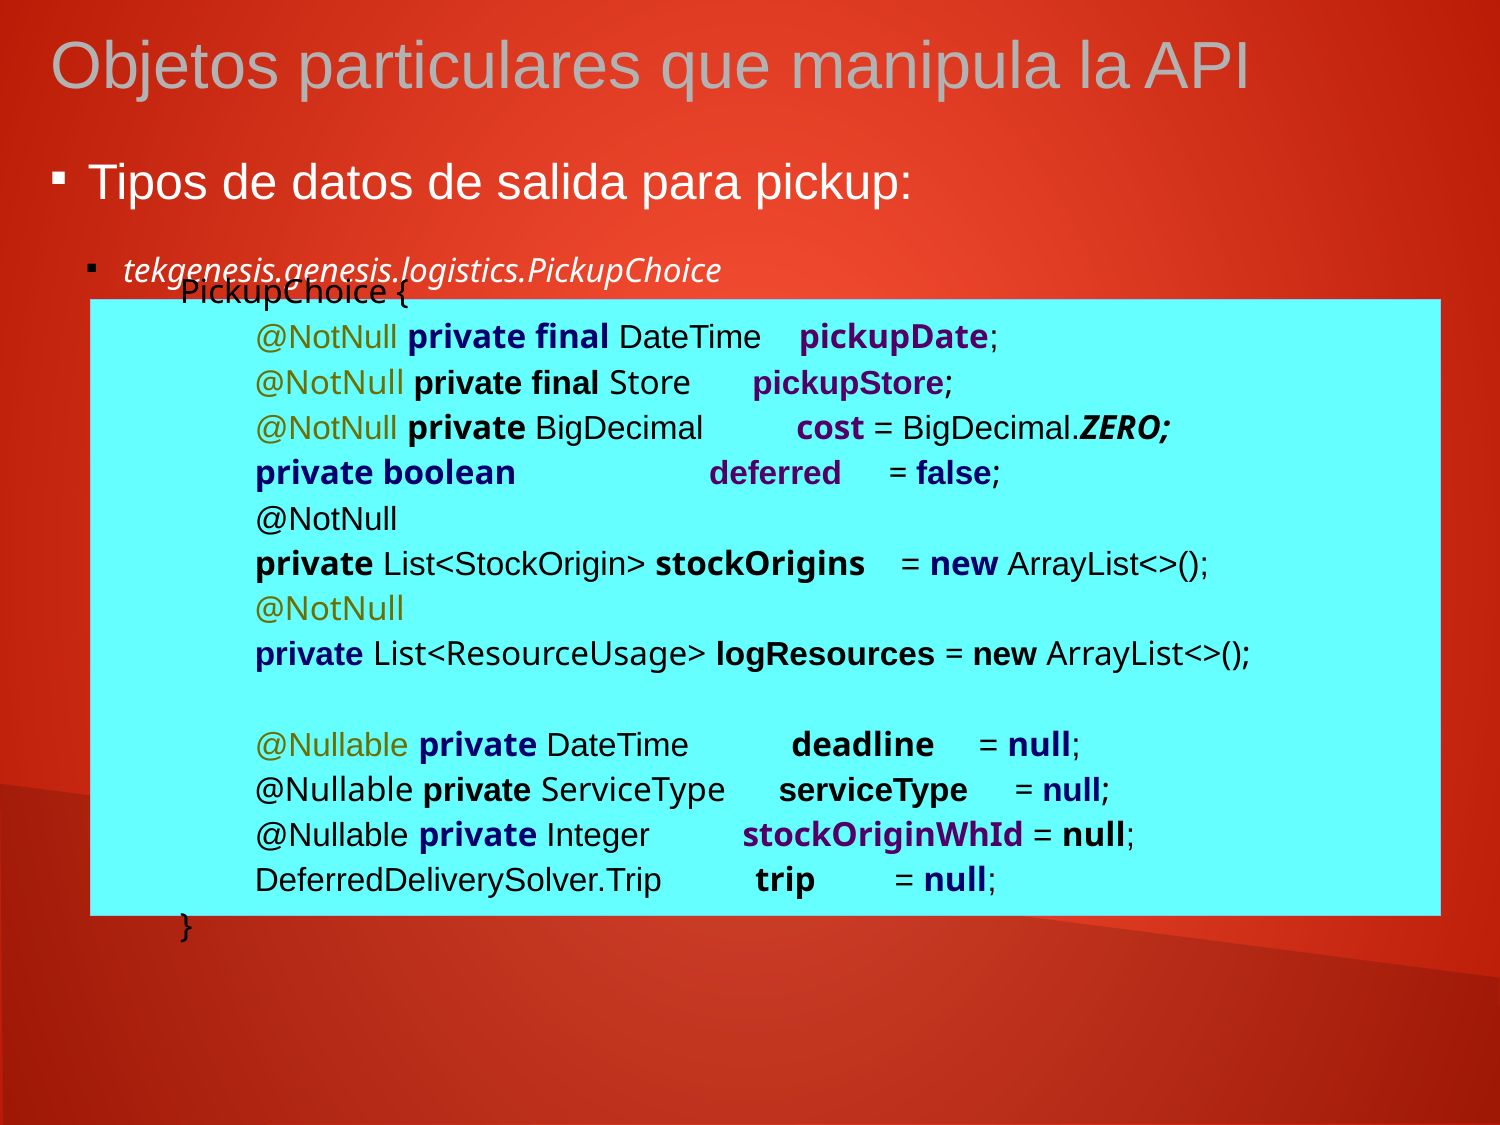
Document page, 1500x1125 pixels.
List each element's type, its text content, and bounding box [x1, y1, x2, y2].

text_box Tipos de datos de salida para pickup: tekgenesis.genesis.logistics.PickupChoice [37, 141, 1421, 992]
text_box Objetos particulares que manipula la API [35, 11, 1386, 112]
text_box PickupChoice { @NotNull private final DateTime pickupDate; @NotNull private final Store pickupStore; @NotNull private BigDecimal cost = BigDecimal.ZERO; private boolean deferred = false; @NotNull private List<StockOrigin> stockOrigins = new ArrayList<>(); @NotNull private List<ResourceUsage> logResources = new ArrayList<>(); @Nullable private DateTime deadline = null; @Nullable private ServiceType serviceType = null; @Nullable private Integer stockOriginWhId = null; DeferredDeliverySolver.Trip trip = null; } [90, 299, 1441, 916]
